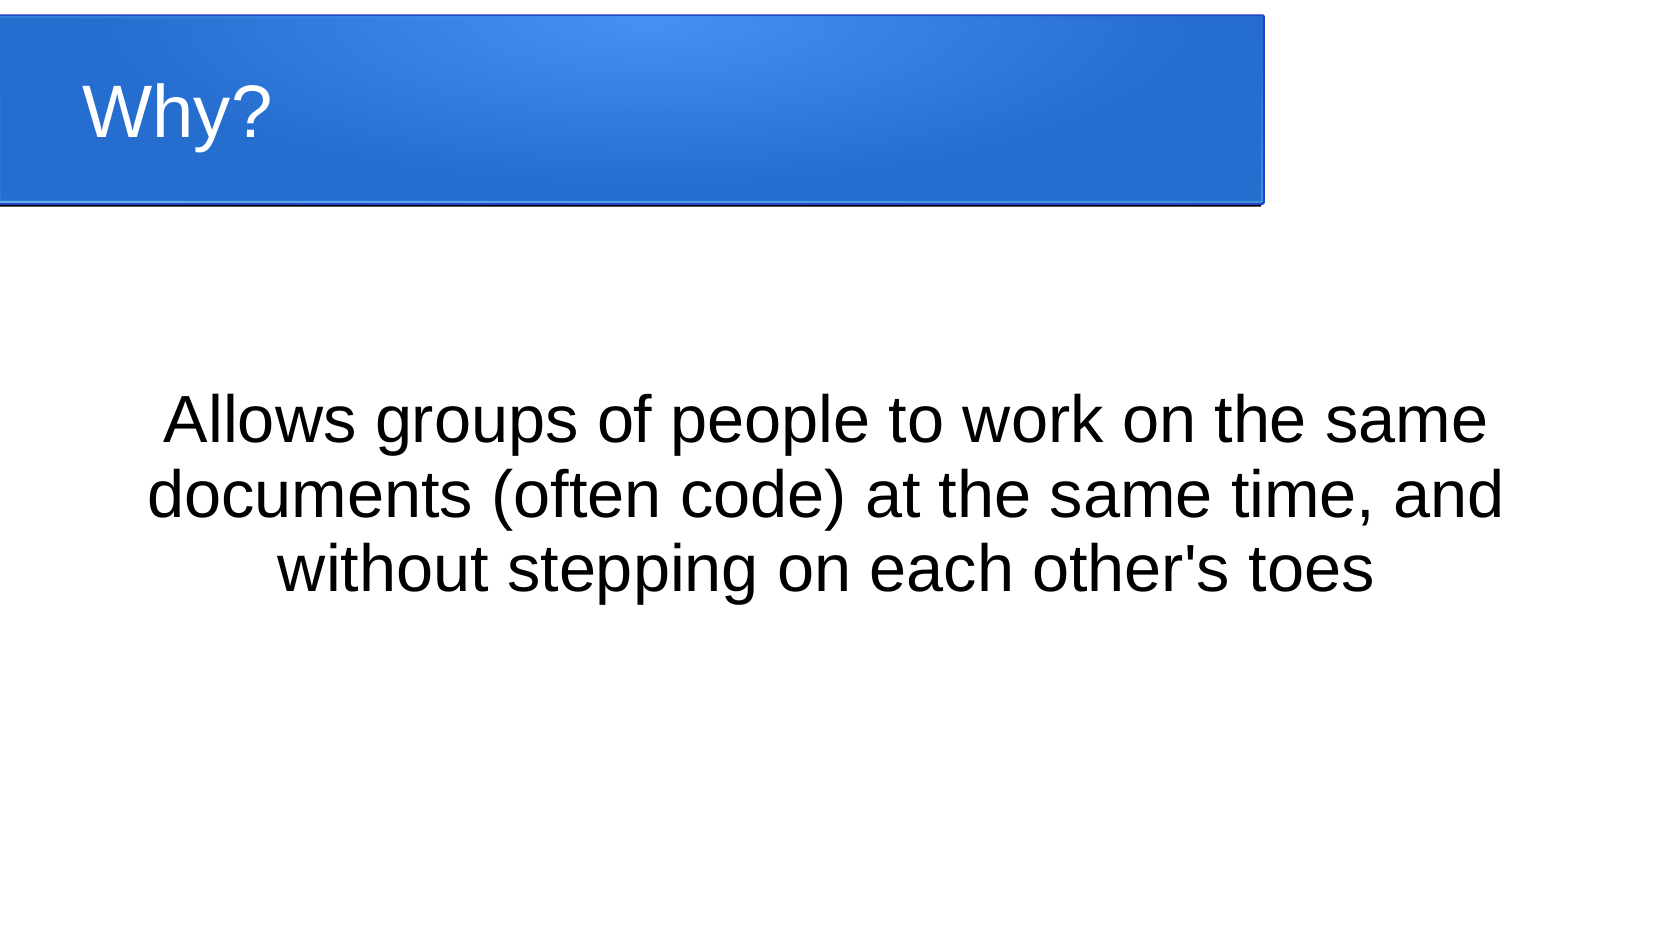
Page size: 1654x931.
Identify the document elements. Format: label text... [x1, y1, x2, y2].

title Why? [82, 35, 1235, 189]
subtitle Allows groups of people to work on the same documents (often code) at the same time, and without stepping on each other's toes [82, 224, 1571, 764]
